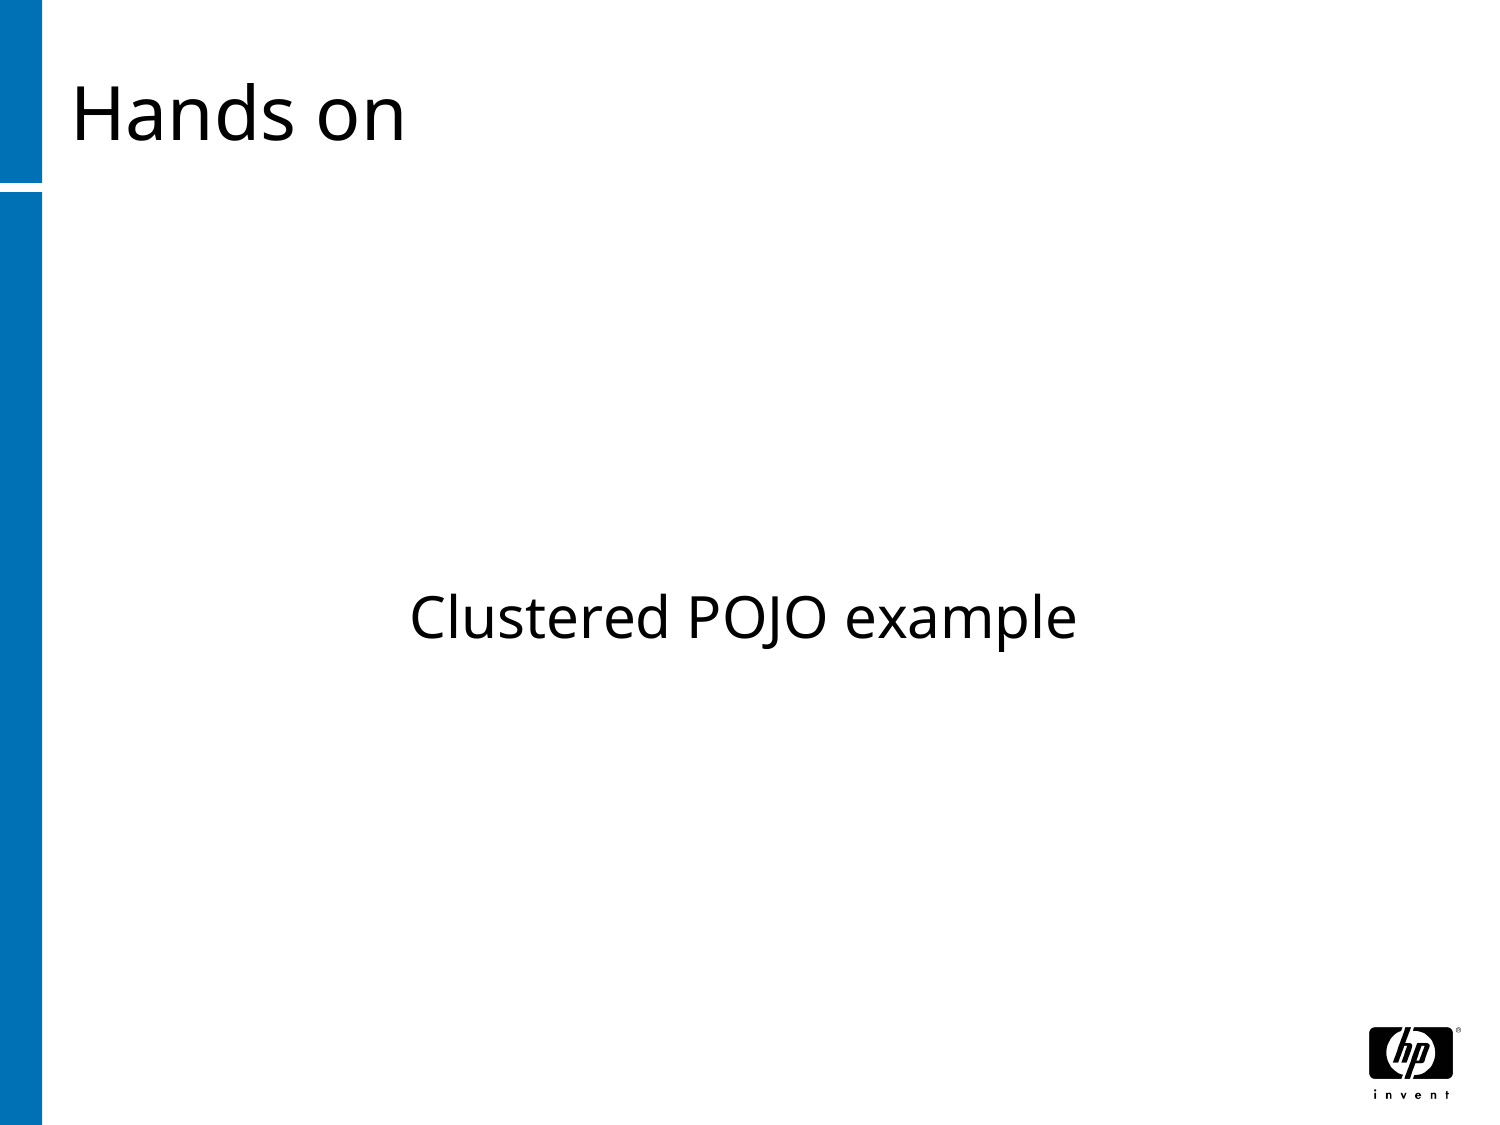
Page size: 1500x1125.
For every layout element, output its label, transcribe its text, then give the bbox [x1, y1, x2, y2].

title Hands on [70, 26, 1423, 199]
subtitle Clustered POJO example [65, 244, 1423, 991]
picture [1369, 1027, 1461, 1099]
